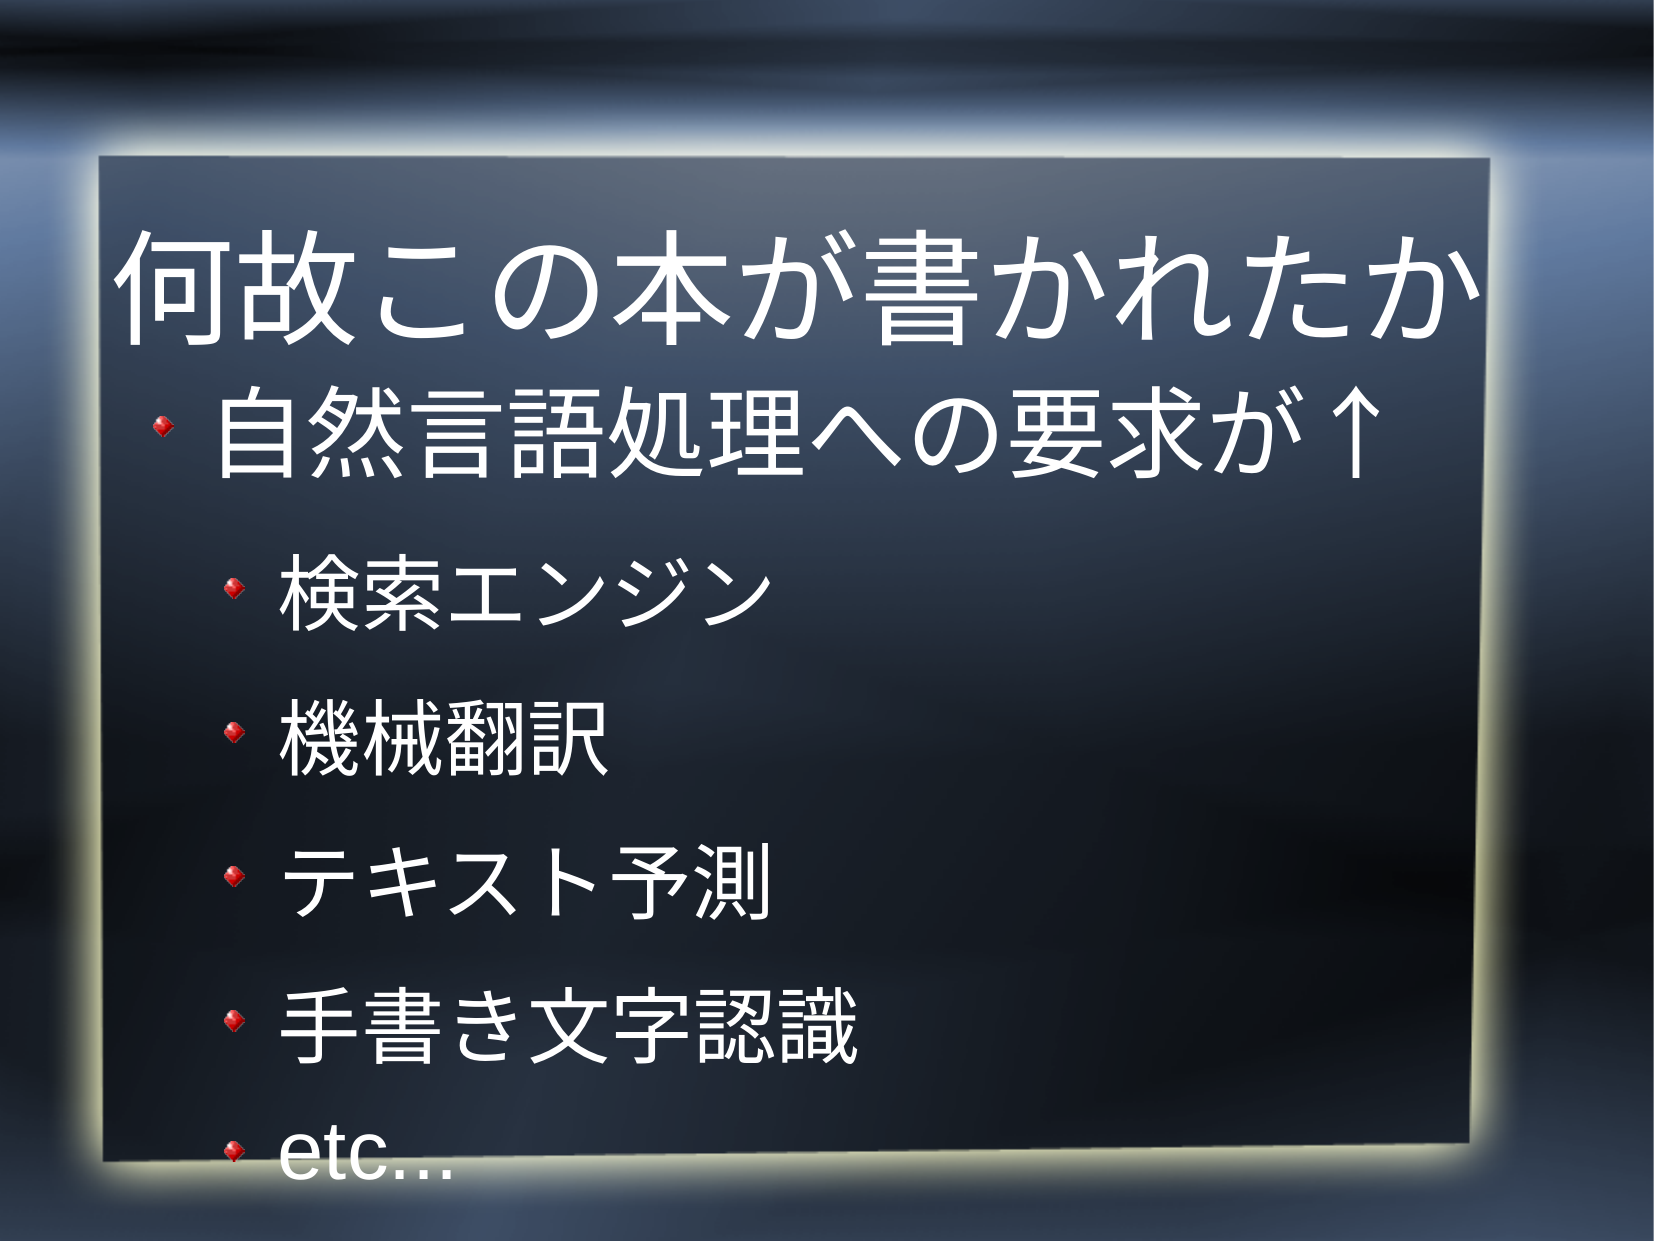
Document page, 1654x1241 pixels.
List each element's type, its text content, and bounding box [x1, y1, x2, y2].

picture [0, 0, 1654, 1241]
list 自然言語処理への要求が↑ 検索エンジン 機械翻訳 テキスト予測 手書き文字認識 etc... 自然なヒューマンインターフェース [135, 354, 1506, 1182]
title 何故この本が書かれたか [59, 177, 1536, 384]
